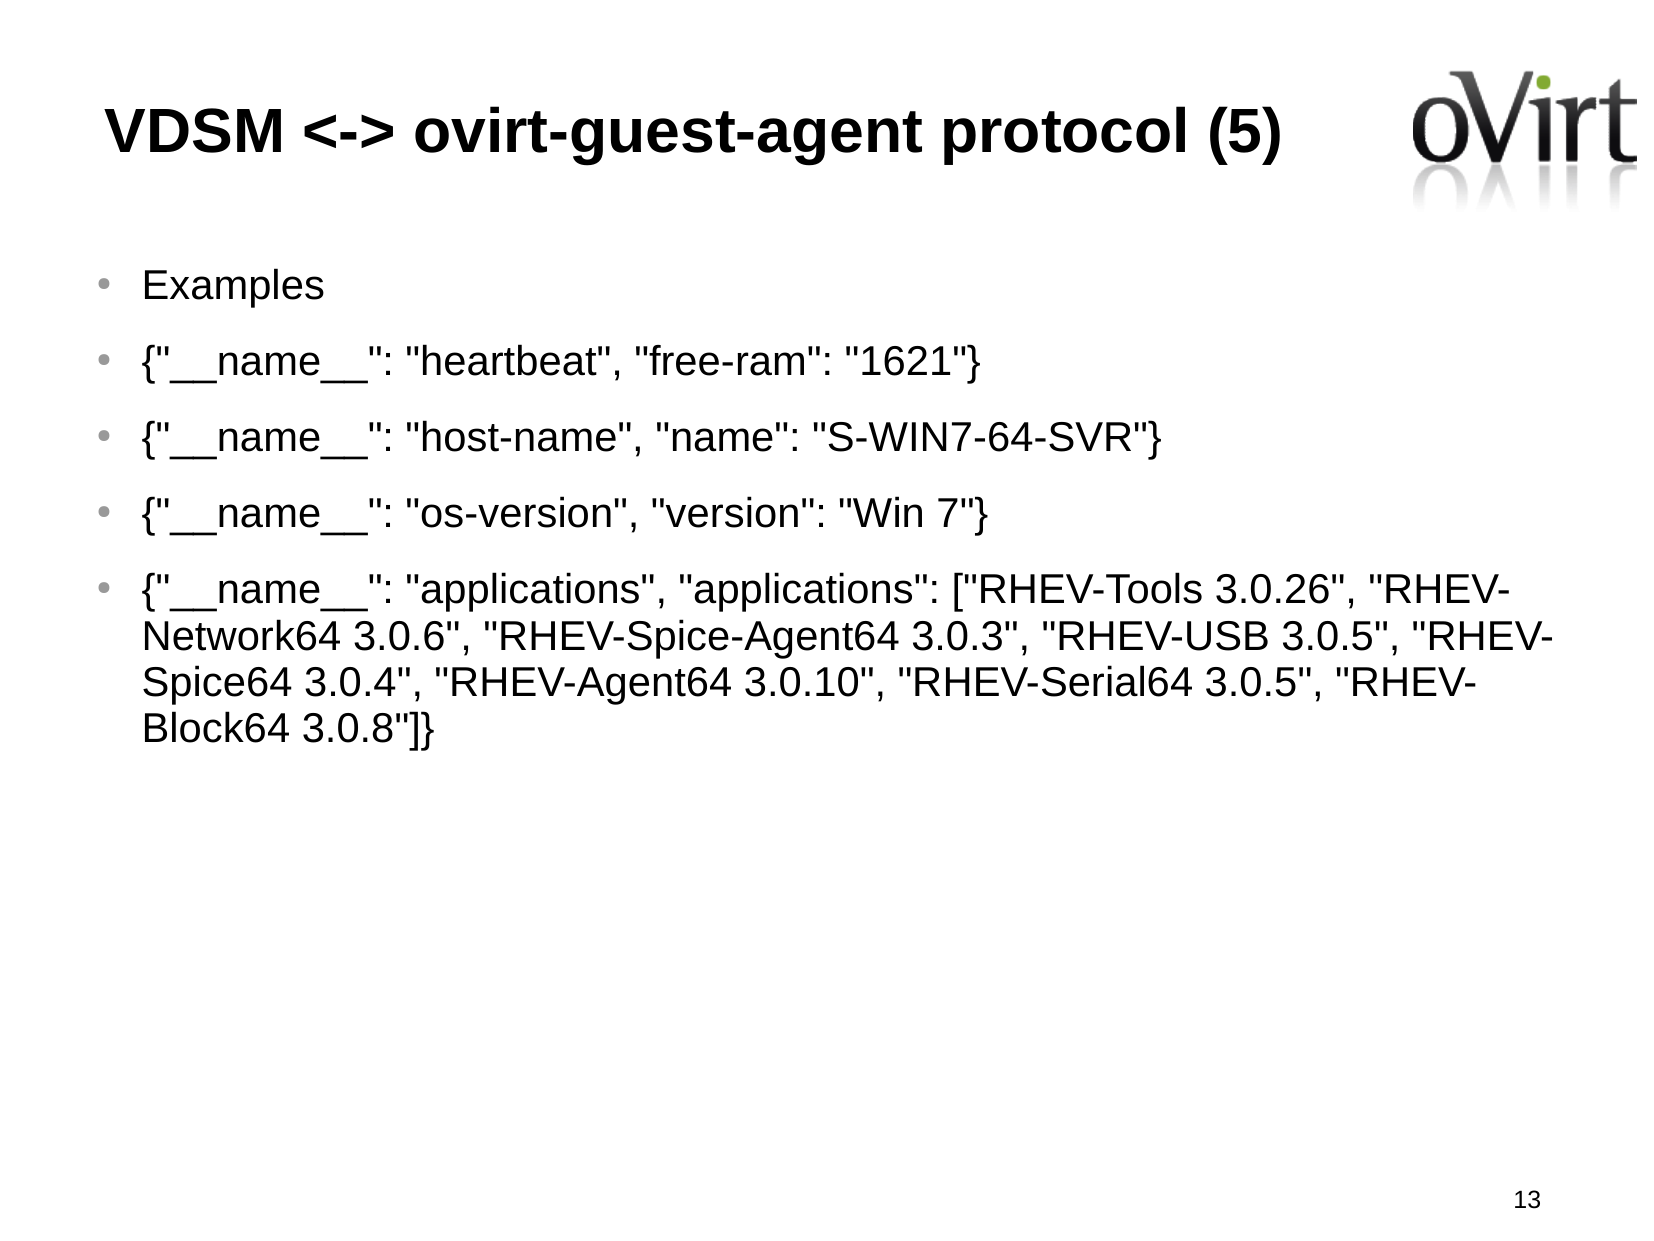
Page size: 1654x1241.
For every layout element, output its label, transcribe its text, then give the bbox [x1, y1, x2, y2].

title VDSM <-> ovirt-guest-agent protocol (5) [82, 37, 1303, 226]
picture [1413, 63, 1637, 212]
list Examples {"__name__": "heartbeat", "free-ram": "1621"} {"__name__": "host-name", "name": "S-WIN7-64-SVR"} {"__name__": "os-version", "version": "Win 7"} {"__name__": "applications", "applications": ["RHEV-Tools 3.0.26", "RHEV-Network64 3.0.6", "RHEV-Spice-Agent64 3.0.3", "RHEV-USB 3.0.5", "RHEV-Spice64 3.0.4", "RHEV-Agent64 3.0.10", "RHEV-Serial64 3.0.5", "RHEV-Block64 3.0.8"]} [81, 261, 1570, 1055]
